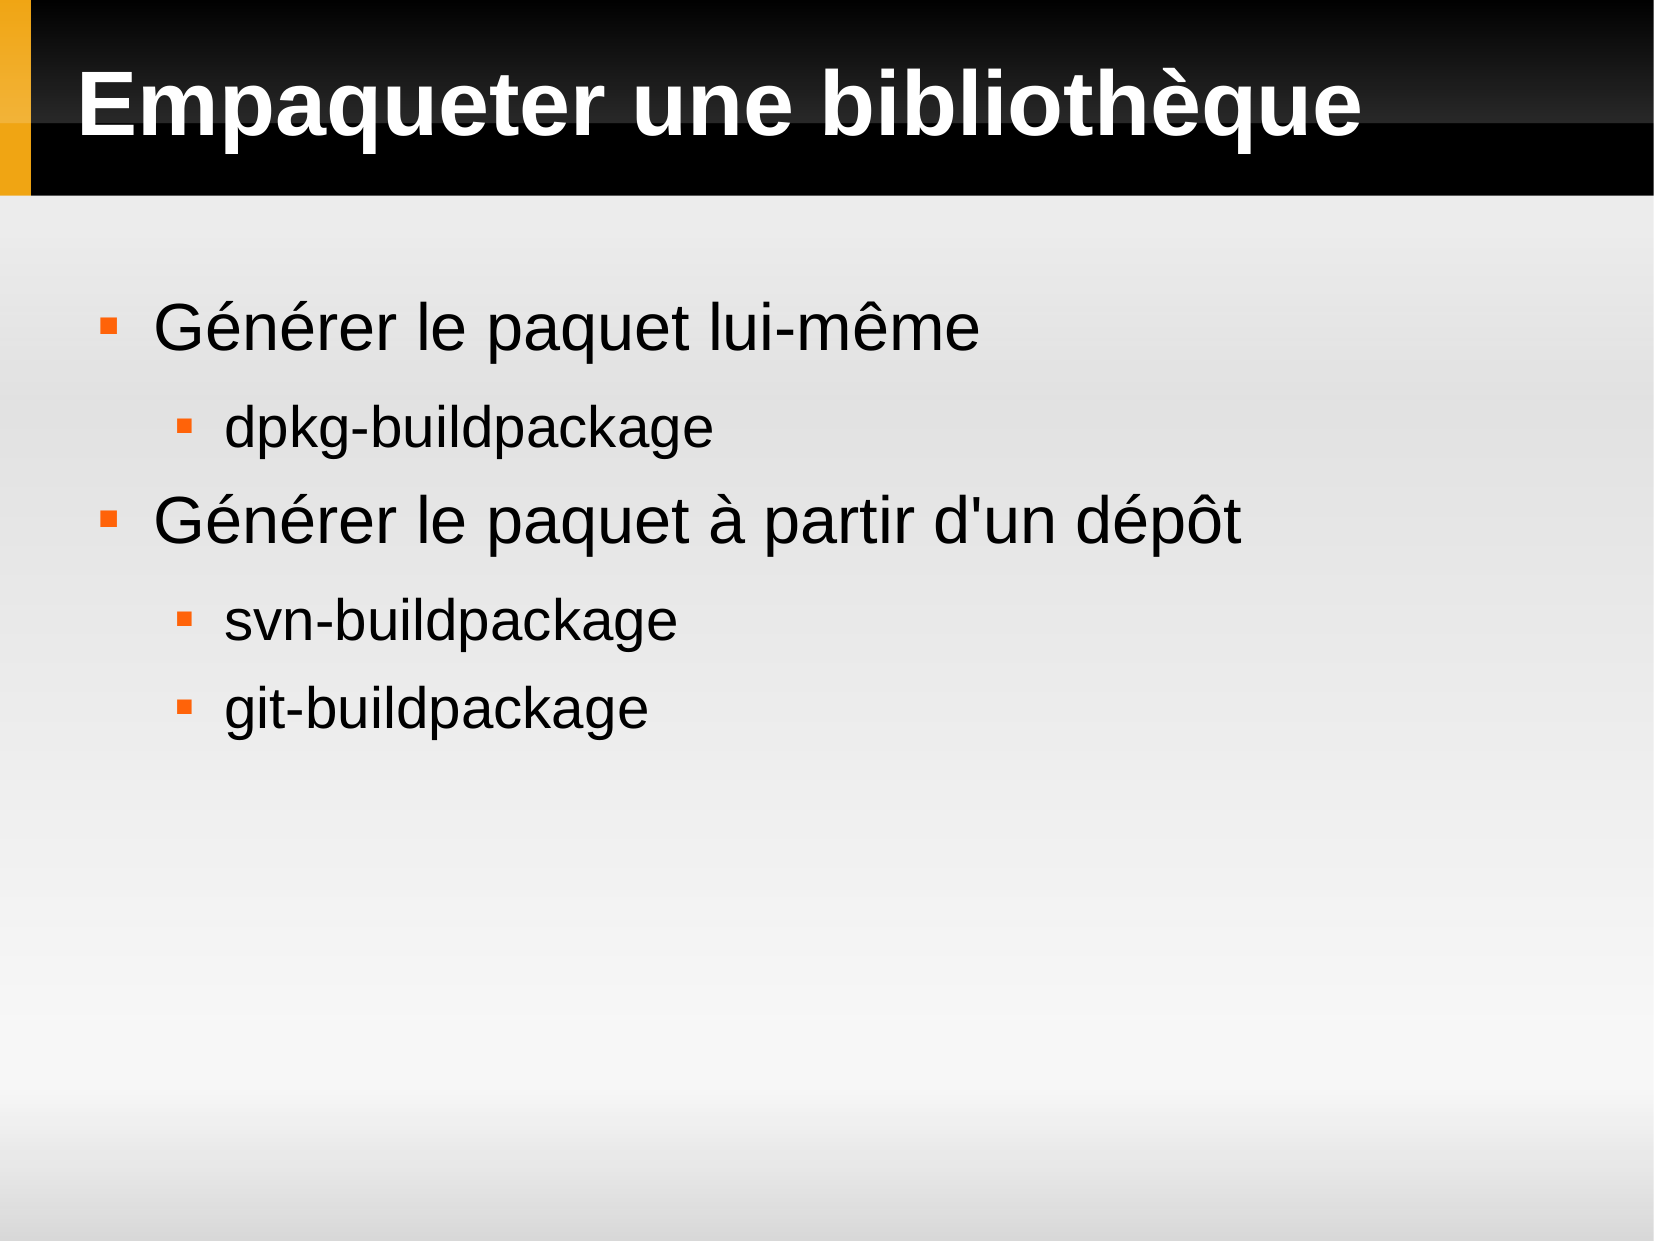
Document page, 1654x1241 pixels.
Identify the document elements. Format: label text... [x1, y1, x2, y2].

list Générer le paquet lui-même dpkg-buildpackage Générer le paquet à partir d'un dépôt svn-buildpackage git-buildpackage [82, 290, 1571, 1109]
picture [0, 0, 1654, 1241]
title Empaqueter une bibliothèque [76, 0, 1565, 208]
